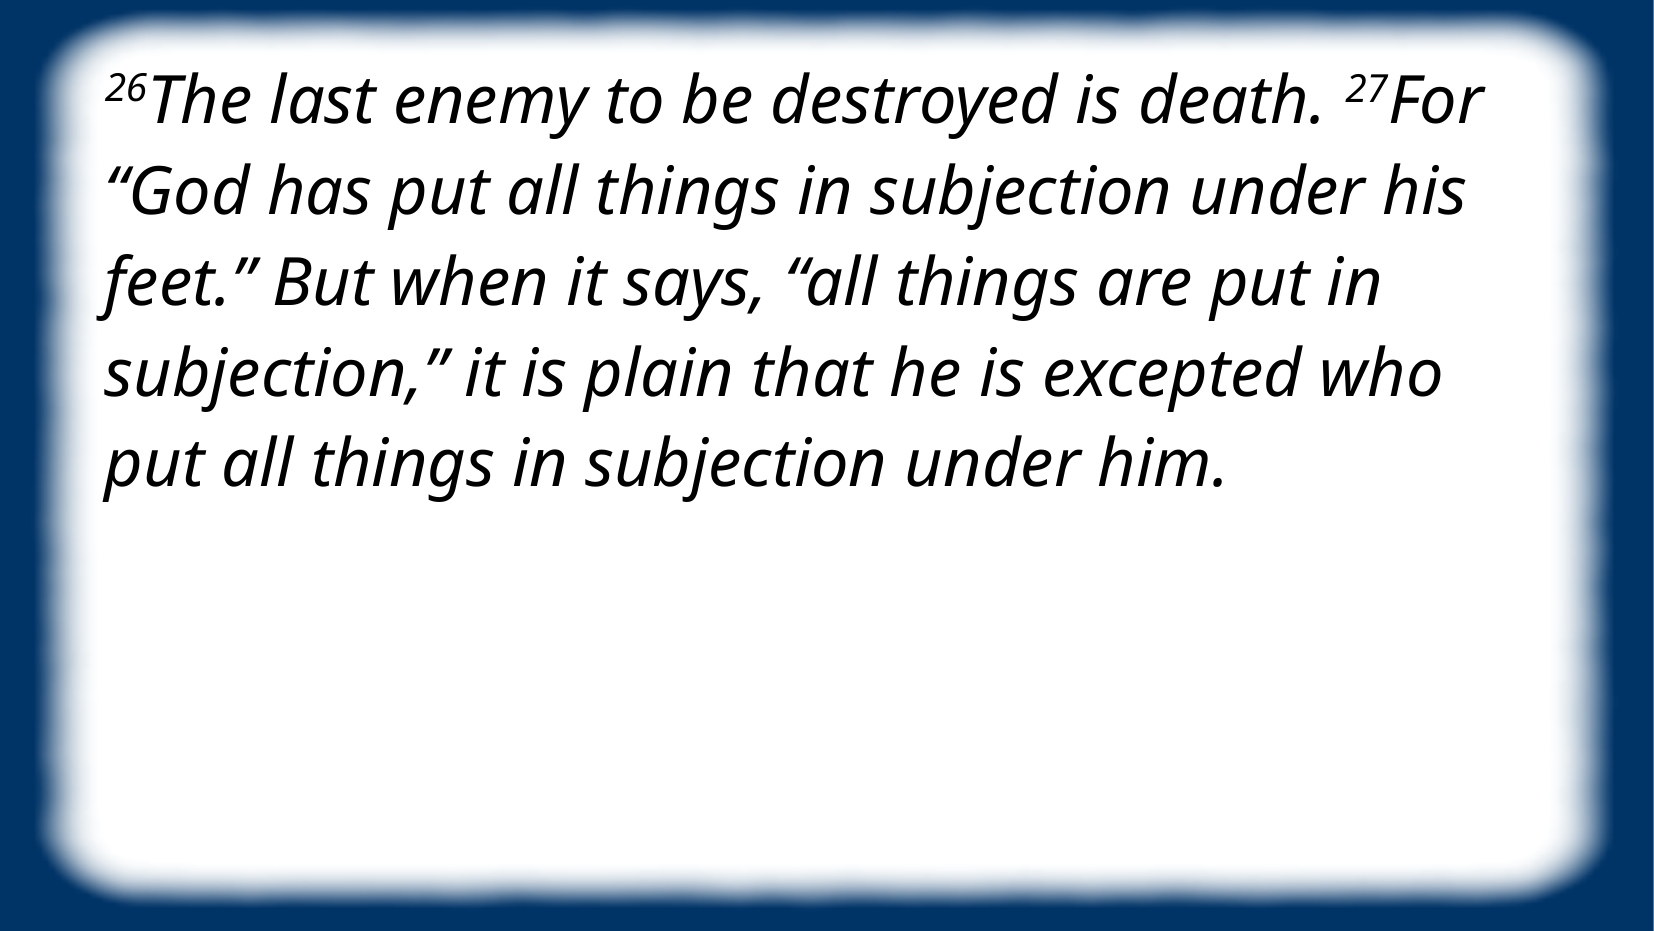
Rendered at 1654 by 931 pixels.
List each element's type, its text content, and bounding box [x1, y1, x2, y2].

text_box 26The last enemy to be destroyed is death. 27For “God has put all things in subjection under his feet.” But when it says, “all things are put in subjection,” it is plain that he is excepted who put all things in subjection under him. [90, 45, 1546, 504]
picture [0, 0, 1654, 931]
